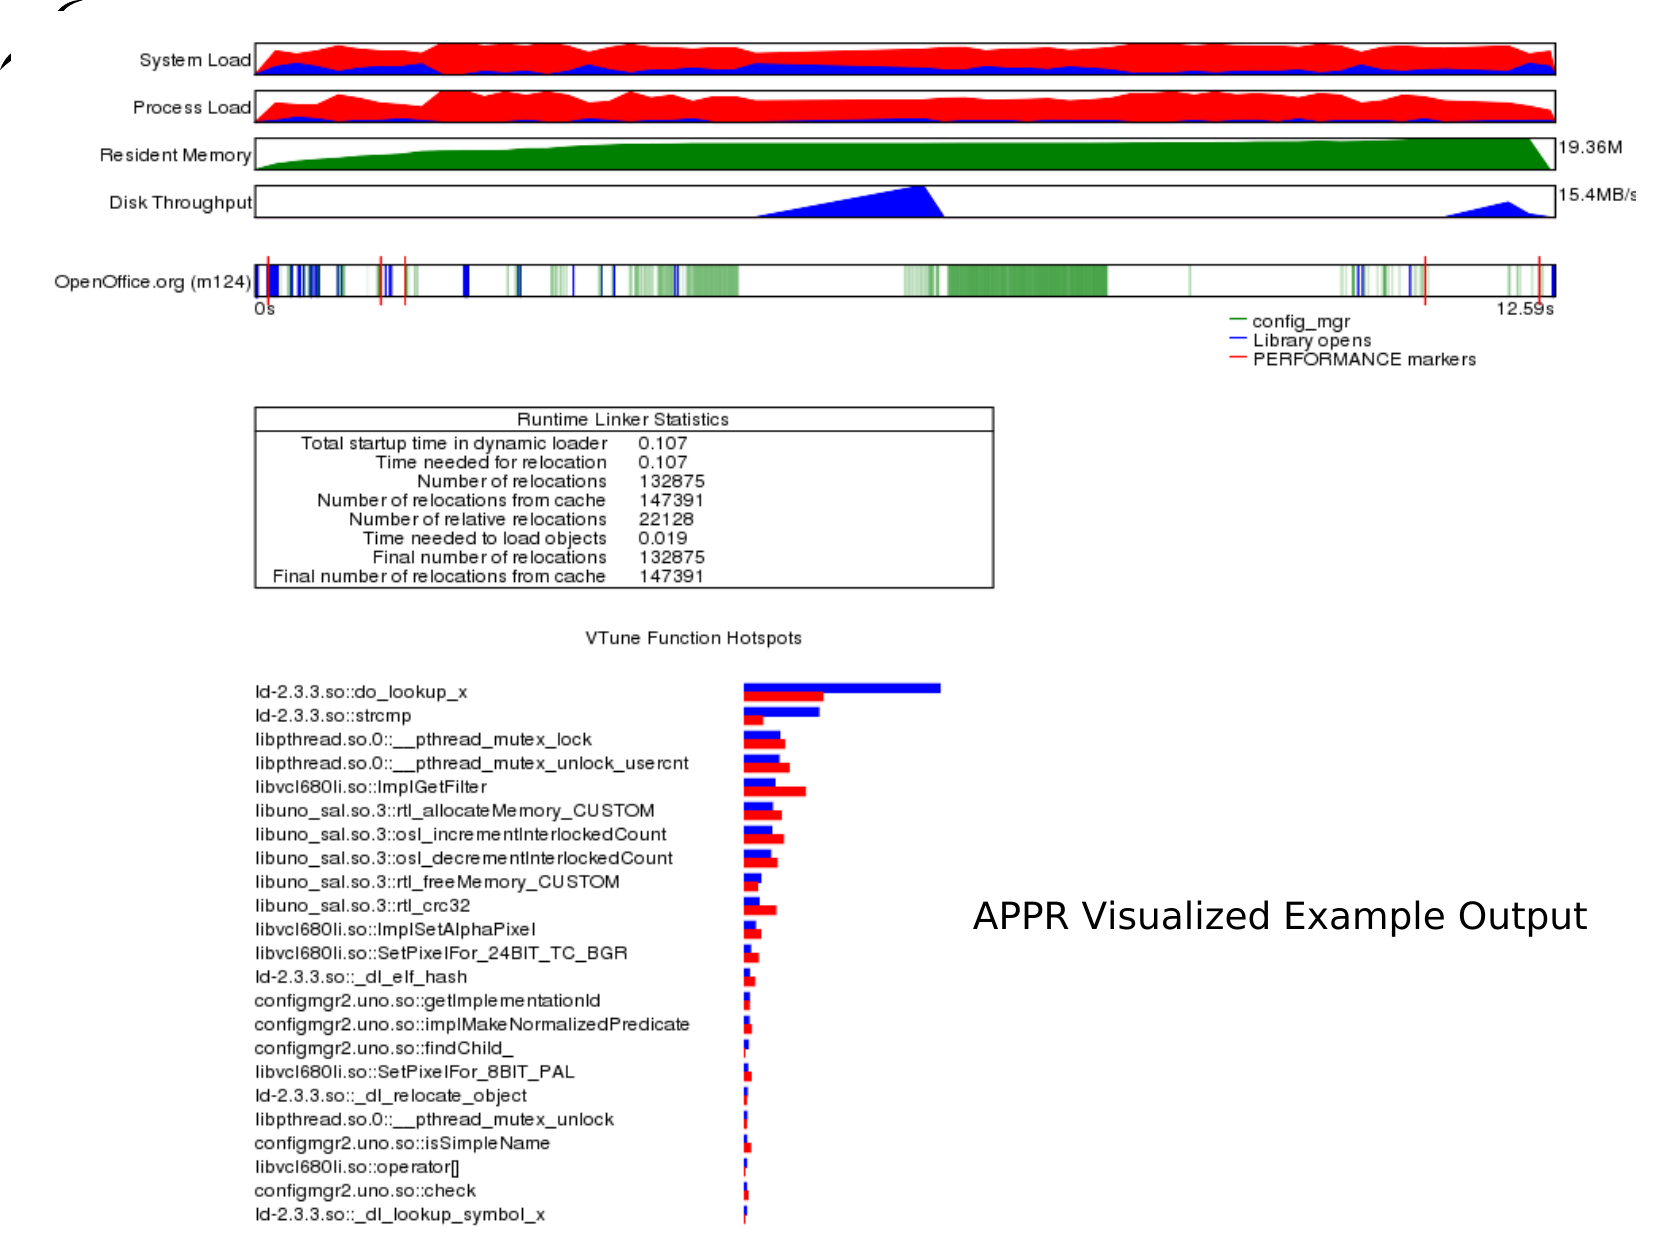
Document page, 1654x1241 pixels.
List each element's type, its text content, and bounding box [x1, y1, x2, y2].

text_box APPR Visualized Example Output [972, 894, 1601, 939]
picture [11, 11, 1636, 1227]
title APPR – Demo [0, 0, 1654, 121]
